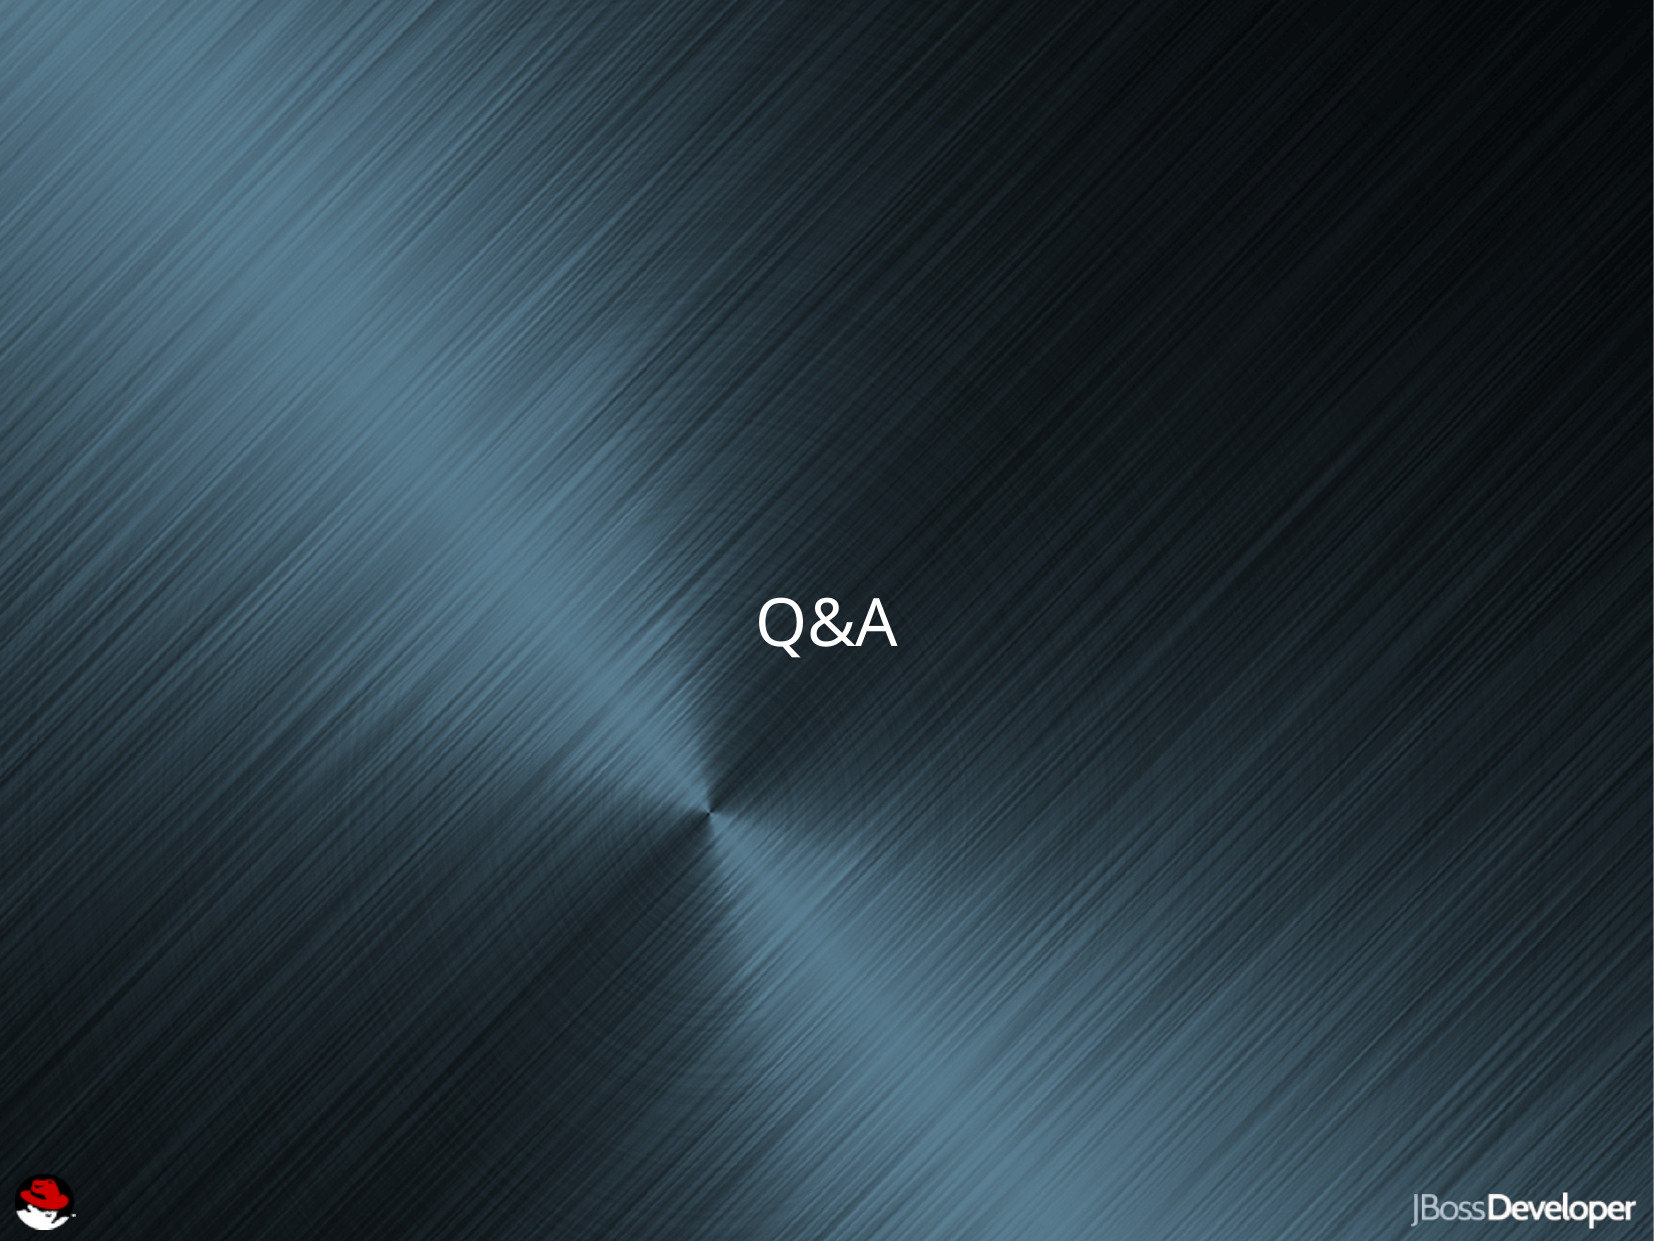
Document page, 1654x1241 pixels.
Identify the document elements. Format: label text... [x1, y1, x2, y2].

subtitle Q&A [82, 140, 1571, 1101]
picture [0, 0, 1654, 1241]
